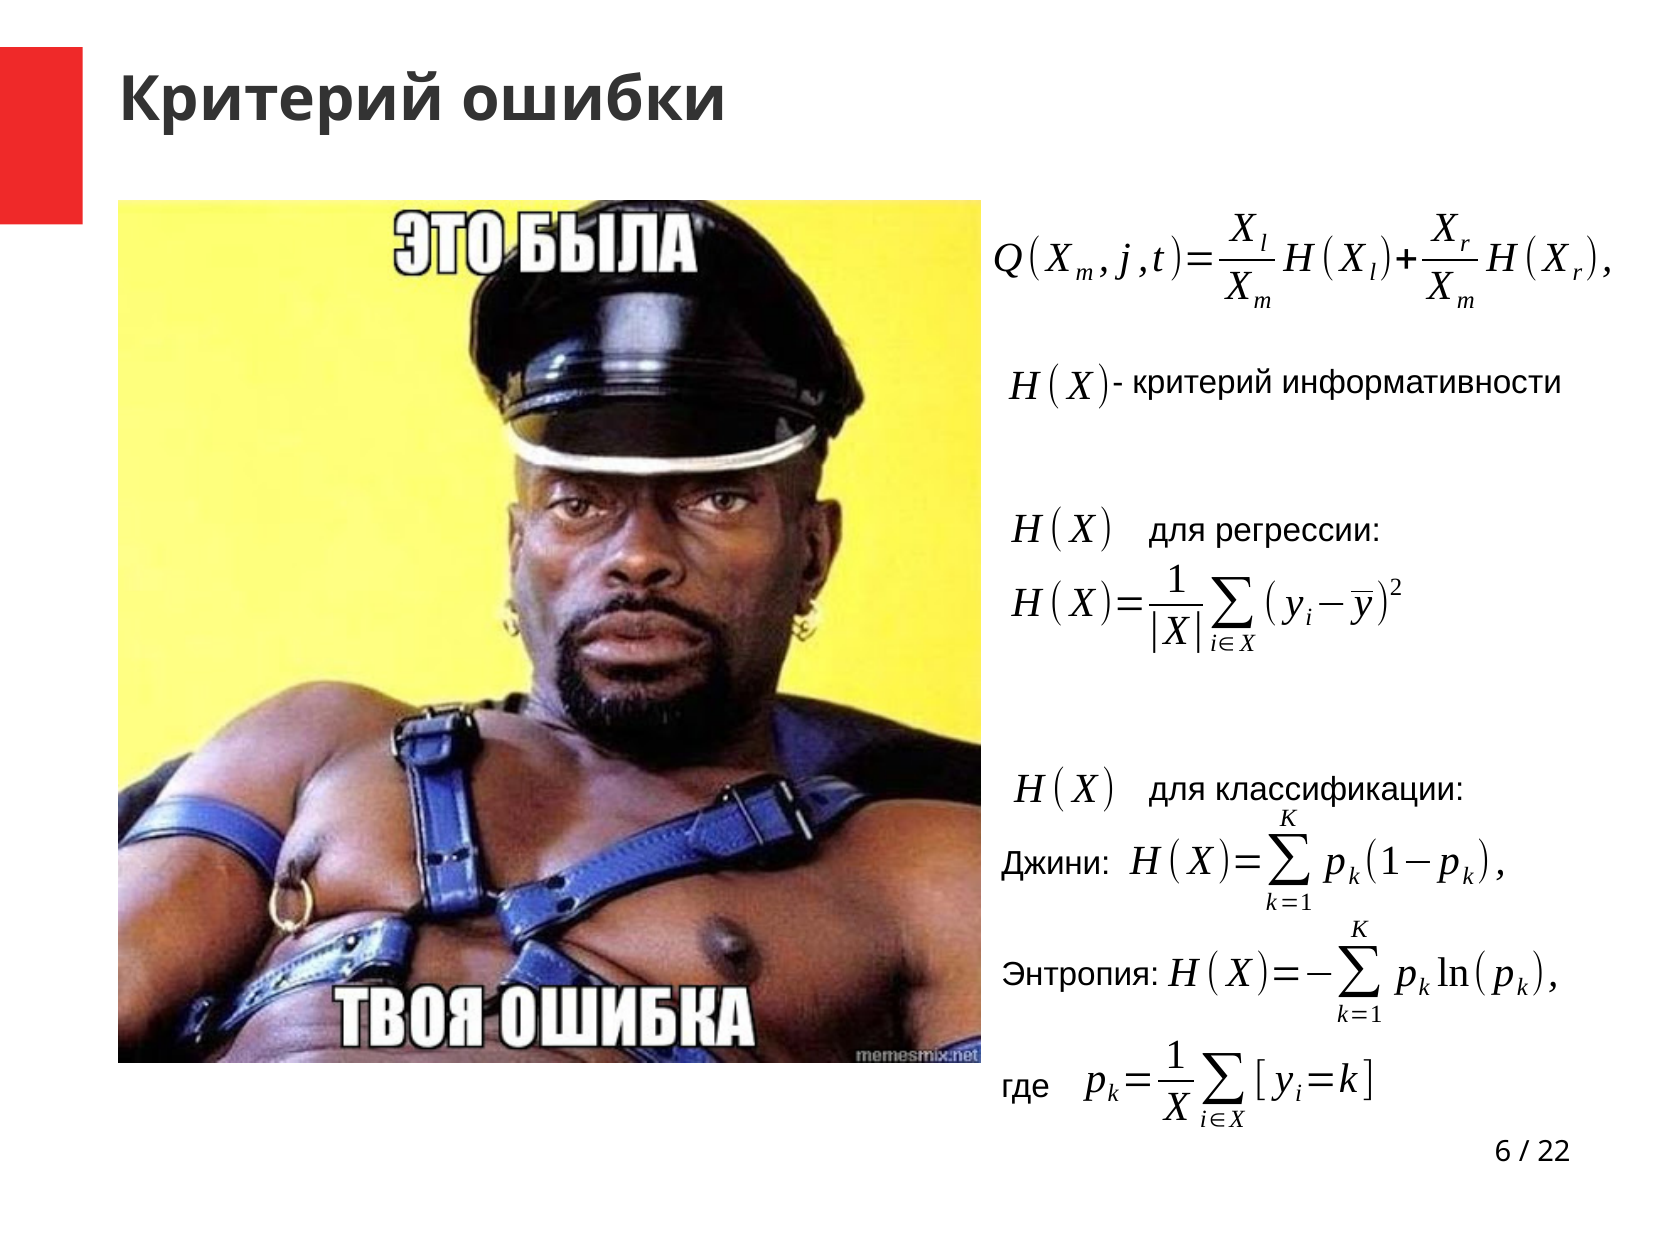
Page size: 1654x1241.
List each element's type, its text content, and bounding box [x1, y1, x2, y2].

picture [118, 200, 981, 1063]
title Критерий ошибки [118, 27, 1571, 166]
text_box - критерий информативности для регрессии: для классификации: Джини: Энтропия: где [986, 314, 1642, 1112]
chart [1074, 1031, 1381, 1134]
chart [1006, 764, 1566, 1028]
chart [1001, 362, 1118, 413]
chart [1003, 504, 1408, 658]
chart [986, 204, 1620, 314]
